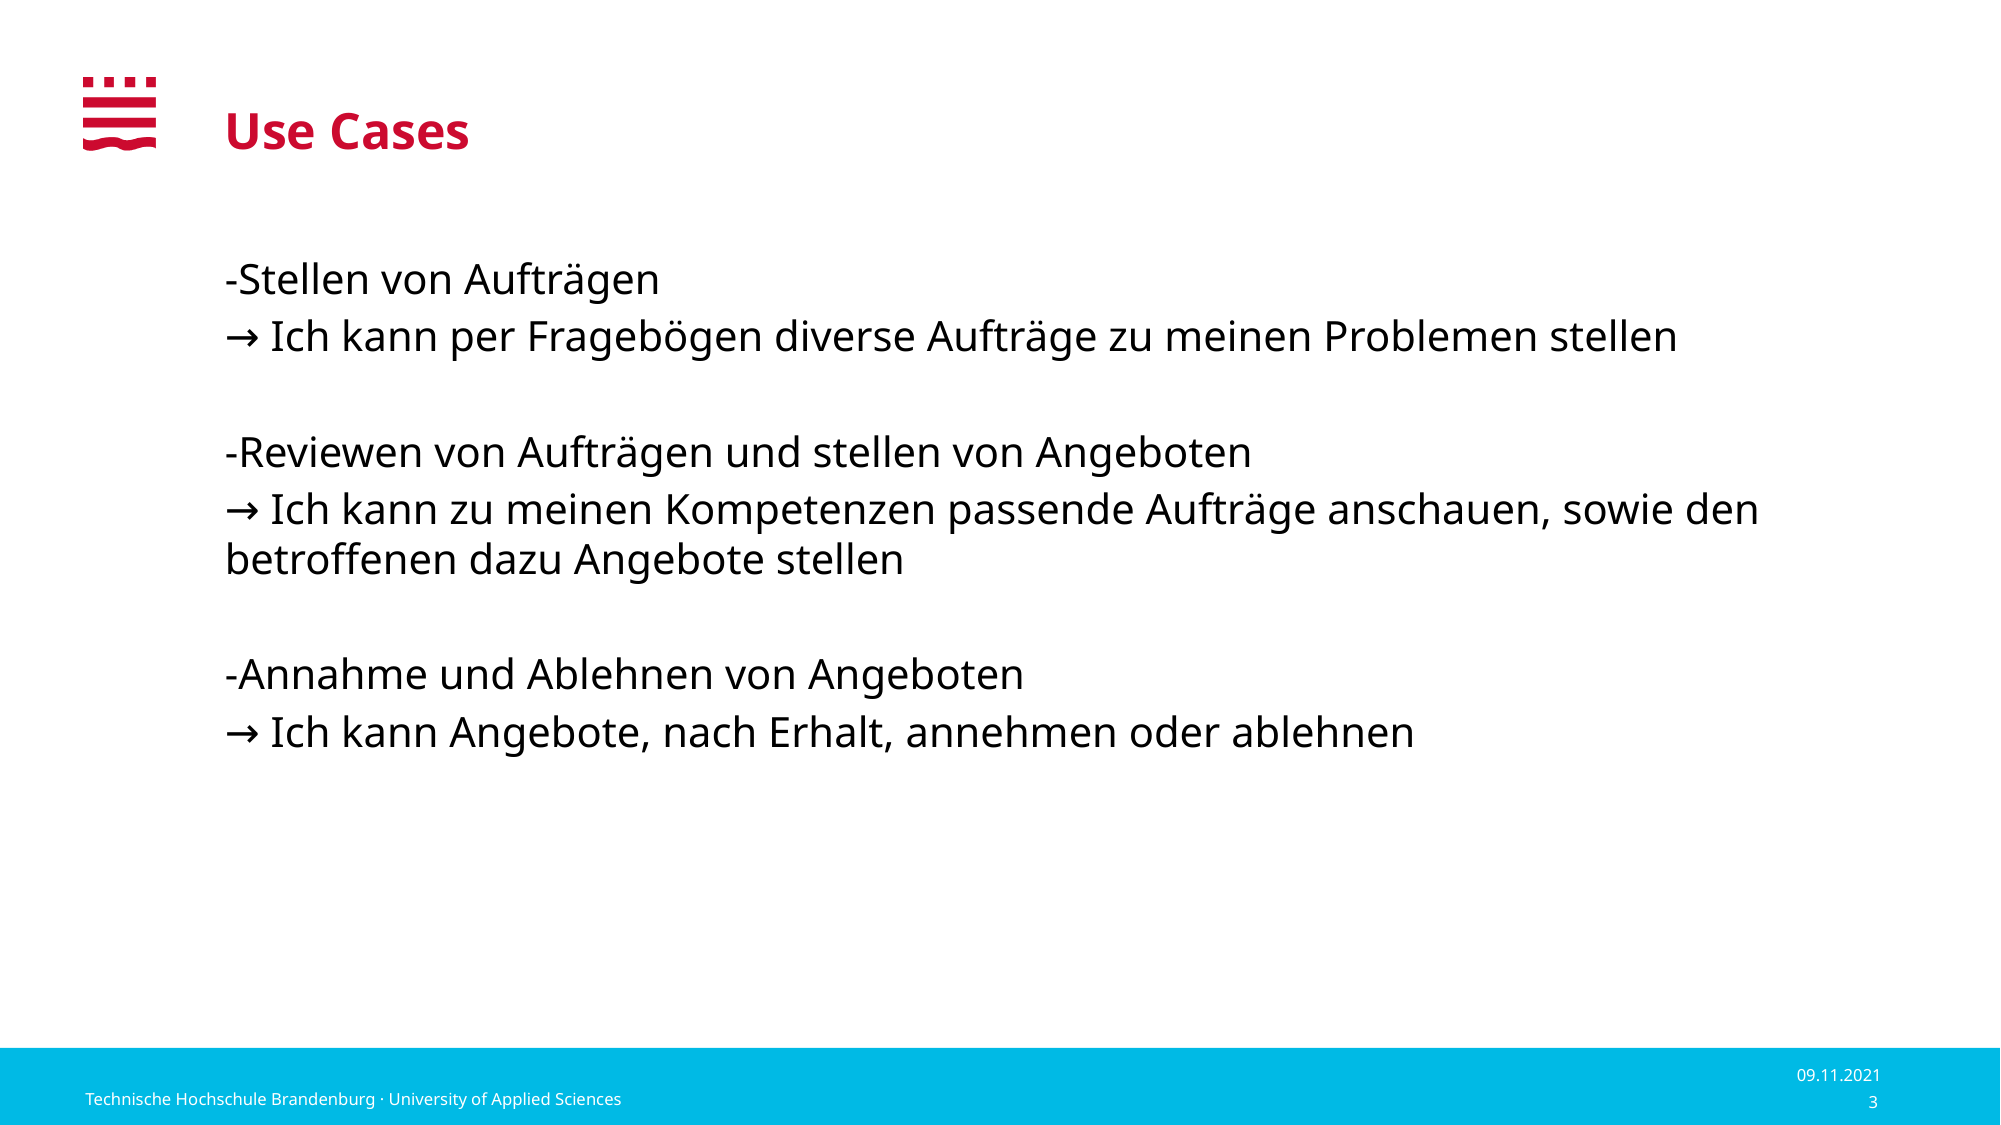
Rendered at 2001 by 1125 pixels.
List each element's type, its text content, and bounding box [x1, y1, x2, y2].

title Use Cases [209, 100, 1882, 213]
list -Stellen von Aufträgen → Ich kann per Fragebögen diverse Aufträge zu meinen Problemen stellen -Reviewen von Aufträgen und stellen von Angeboten → Ich kann zu meinen Kompetenzen passende Aufträge anschauen, sowie den betroffenen dazu Angebote stellen -Annahme und Ablehnen von Angeboten → Ich kann Angebote, nach Erhalt, annehmen oder ablehnen [209, 245, 1882, 947]
picture [34, 28, 380, 199]
slide_number 09.11.2021 [1652, 1057, 1897, 1118]
